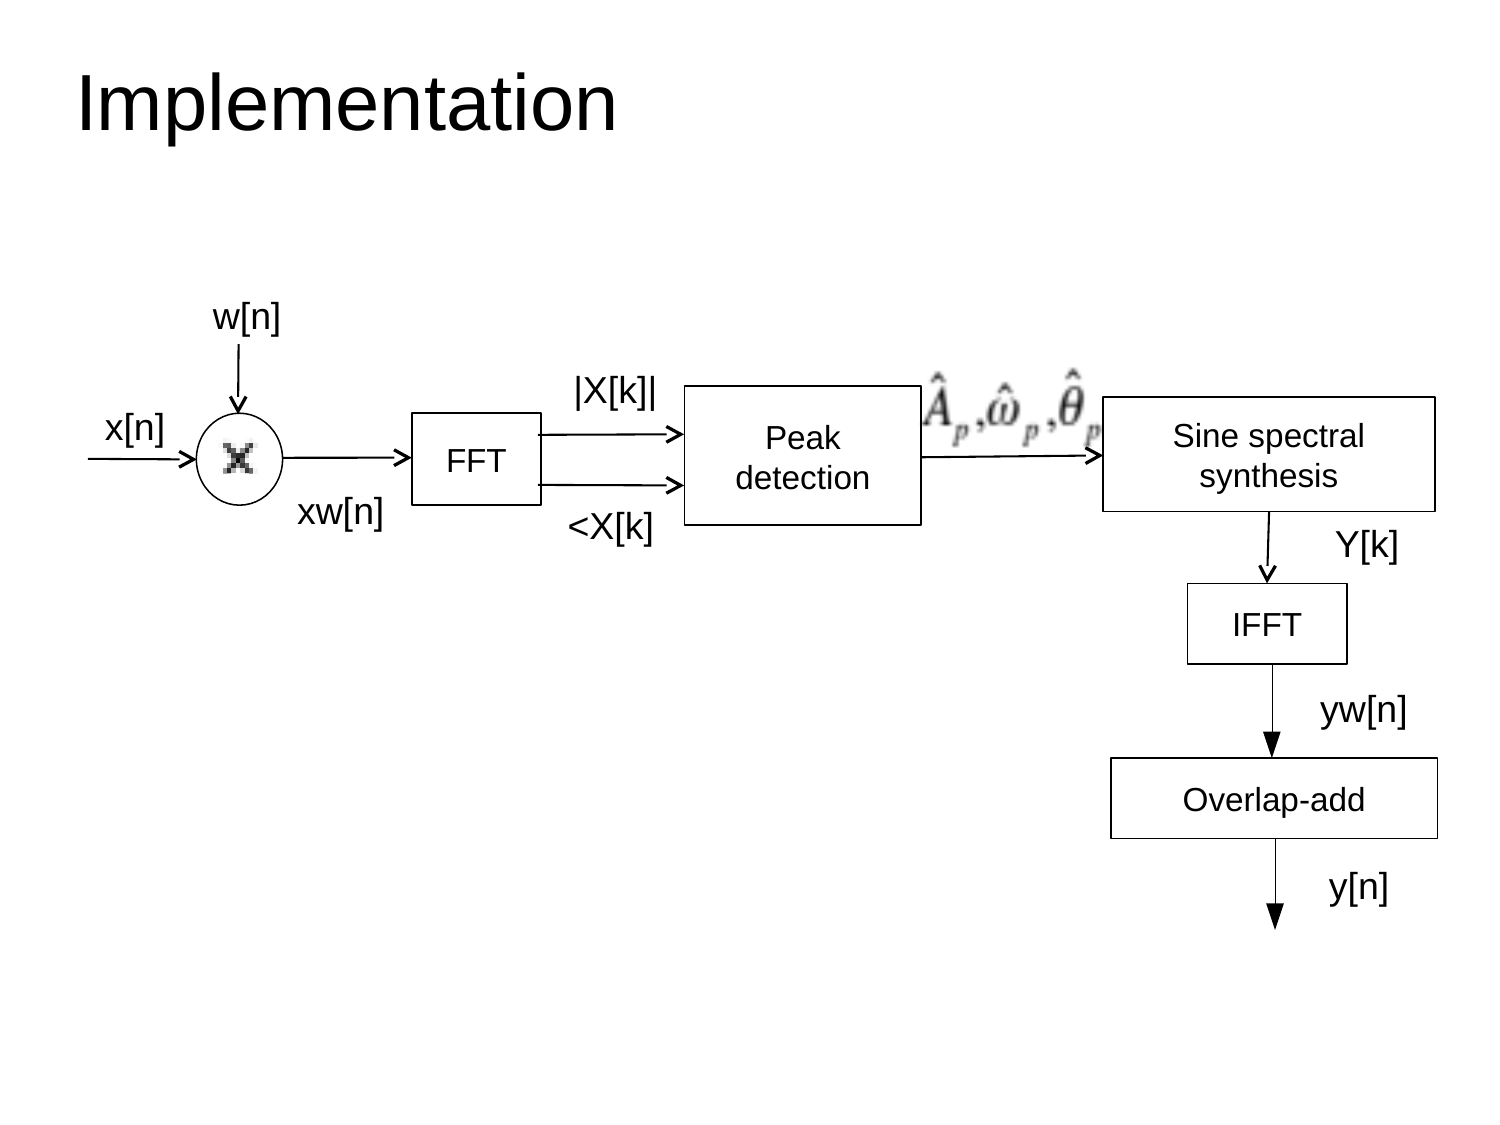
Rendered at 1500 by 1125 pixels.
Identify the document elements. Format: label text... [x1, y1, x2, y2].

text_box Peak detection [684, 386, 922, 526]
picture [210, 423, 263, 474]
text_box |X[k]| [558, 361, 673, 419]
text_box x[n] [90, 399, 181, 456]
text_box FFT [411, 413, 541, 506]
text_box yw[n] [1305, 681, 1423, 739]
text_box w[n] [198, 288, 297, 346]
title Implementation [75, 9, 1425, 198]
text_box IFFT [1187, 583, 1347, 664]
text_box Sine spectral synthesis [1103, 396, 1435, 512]
picture [914, 366, 1103, 448]
text_box Y[k] [1320, 516, 1415, 574]
text_box Overlap-add [1110, 758, 1438, 839]
text_box <X[k] [552, 497, 669, 555]
text_box xw[n] [282, 483, 400, 555]
text_box y[n] [1314, 858, 1405, 916]
